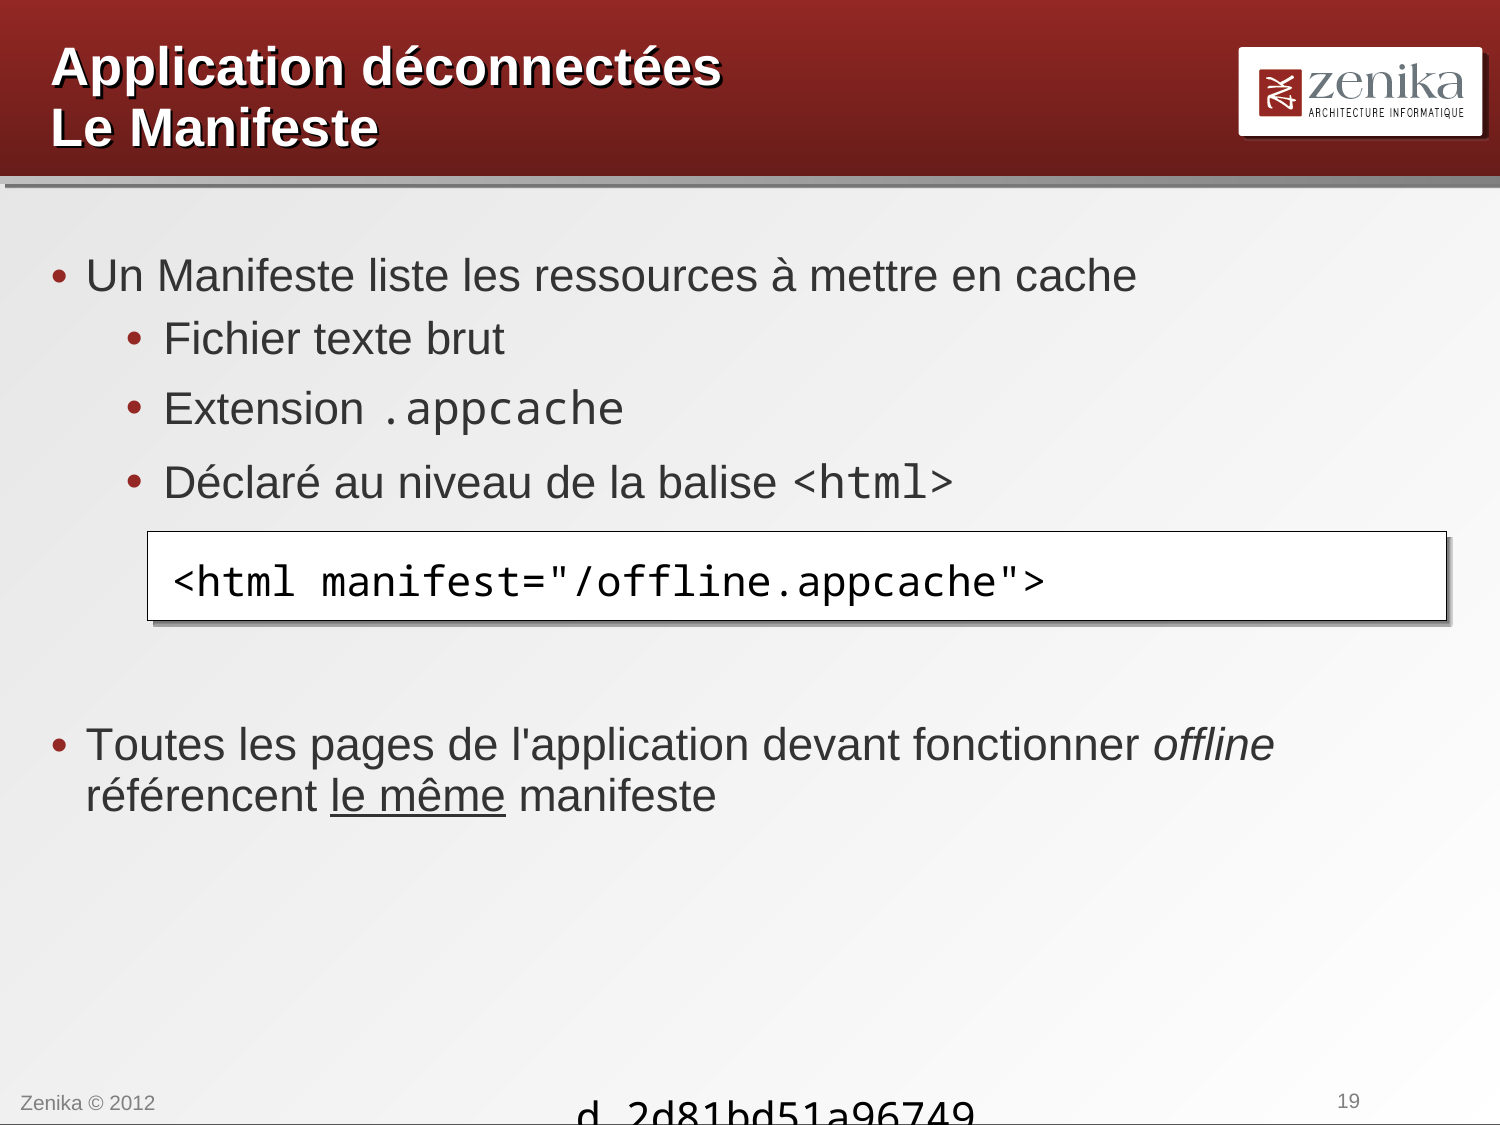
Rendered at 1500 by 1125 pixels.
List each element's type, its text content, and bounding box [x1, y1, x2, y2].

text_box <html manifest="/offline.appcache"> [147, 531, 1447, 621]
list Un Manifeste liste les ressources à mettre en cache Fichier texte brut Extension .appcache Déclaré au niveau de la balise <html> Toutes les pages de l'application devant fonctionner offline référencent le même manifeste [50, 249, 1435, 1079]
title Application déconnectées Le Manifeste [50, 15, 1206, 180]
picture [1257, 58, 1464, 125]
